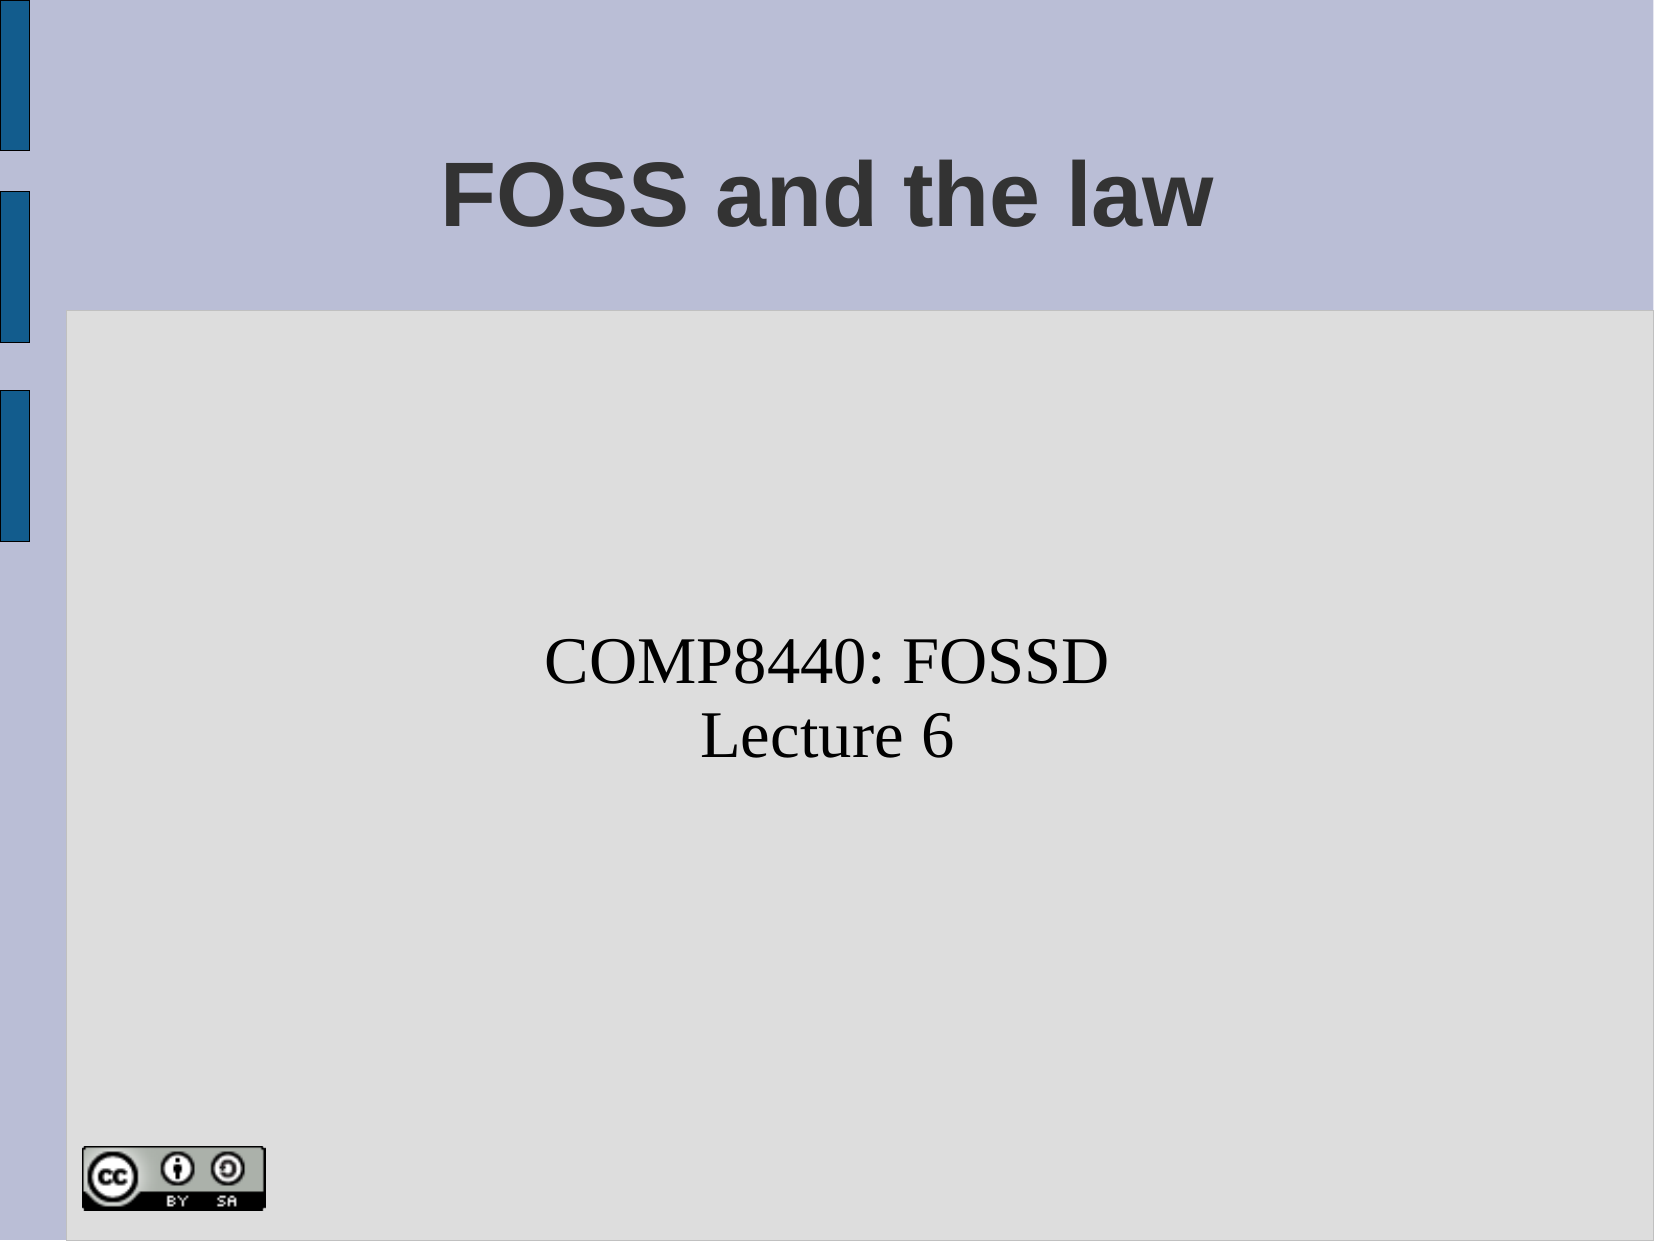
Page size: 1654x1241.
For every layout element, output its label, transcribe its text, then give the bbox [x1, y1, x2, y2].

title FOSS and the law [121, 91, 1534, 299]
picture [82, 1146, 266, 1211]
subtitle COMP8440: FOSSD Lecture 6 [121, 344, 1534, 1127]
